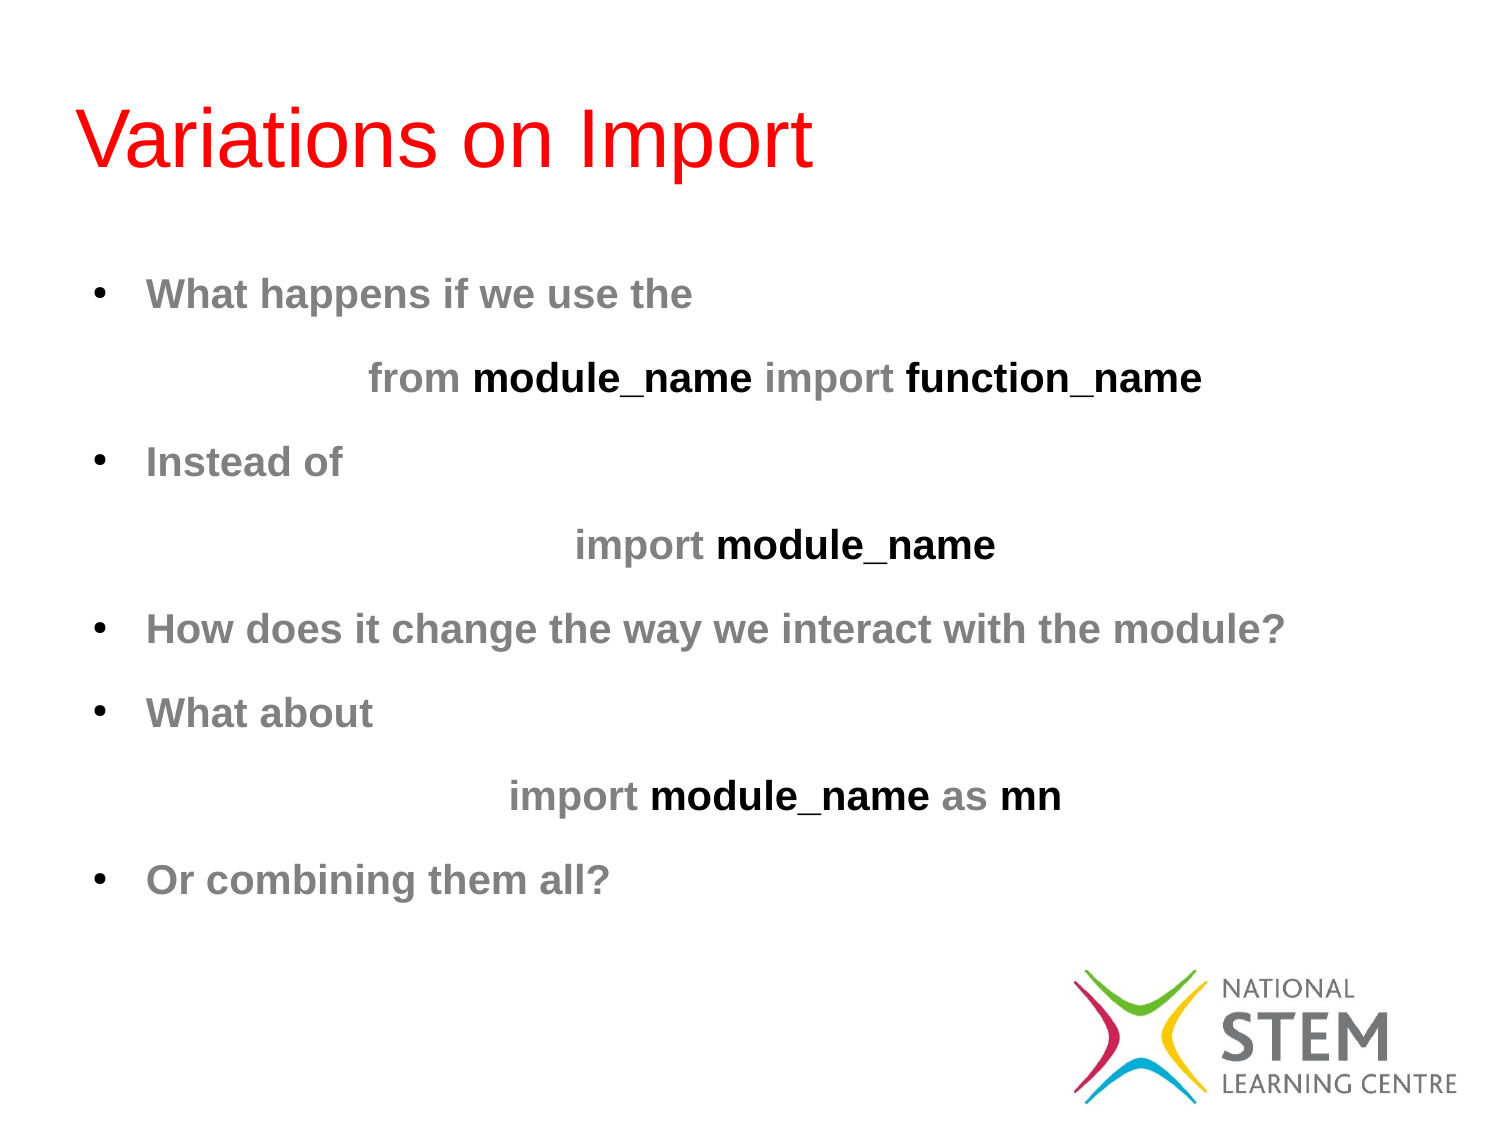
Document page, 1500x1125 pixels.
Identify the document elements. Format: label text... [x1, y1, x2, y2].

picture [1057, 953, 1472, 1120]
list What happens if we use the from module_name import function_name Instead of import module_name How does it change the way we interact with the module? What about import module_name as mn Or combining them all? [75, 263, 1425, 916]
title Variations on Import [75, 44, 1425, 233]
